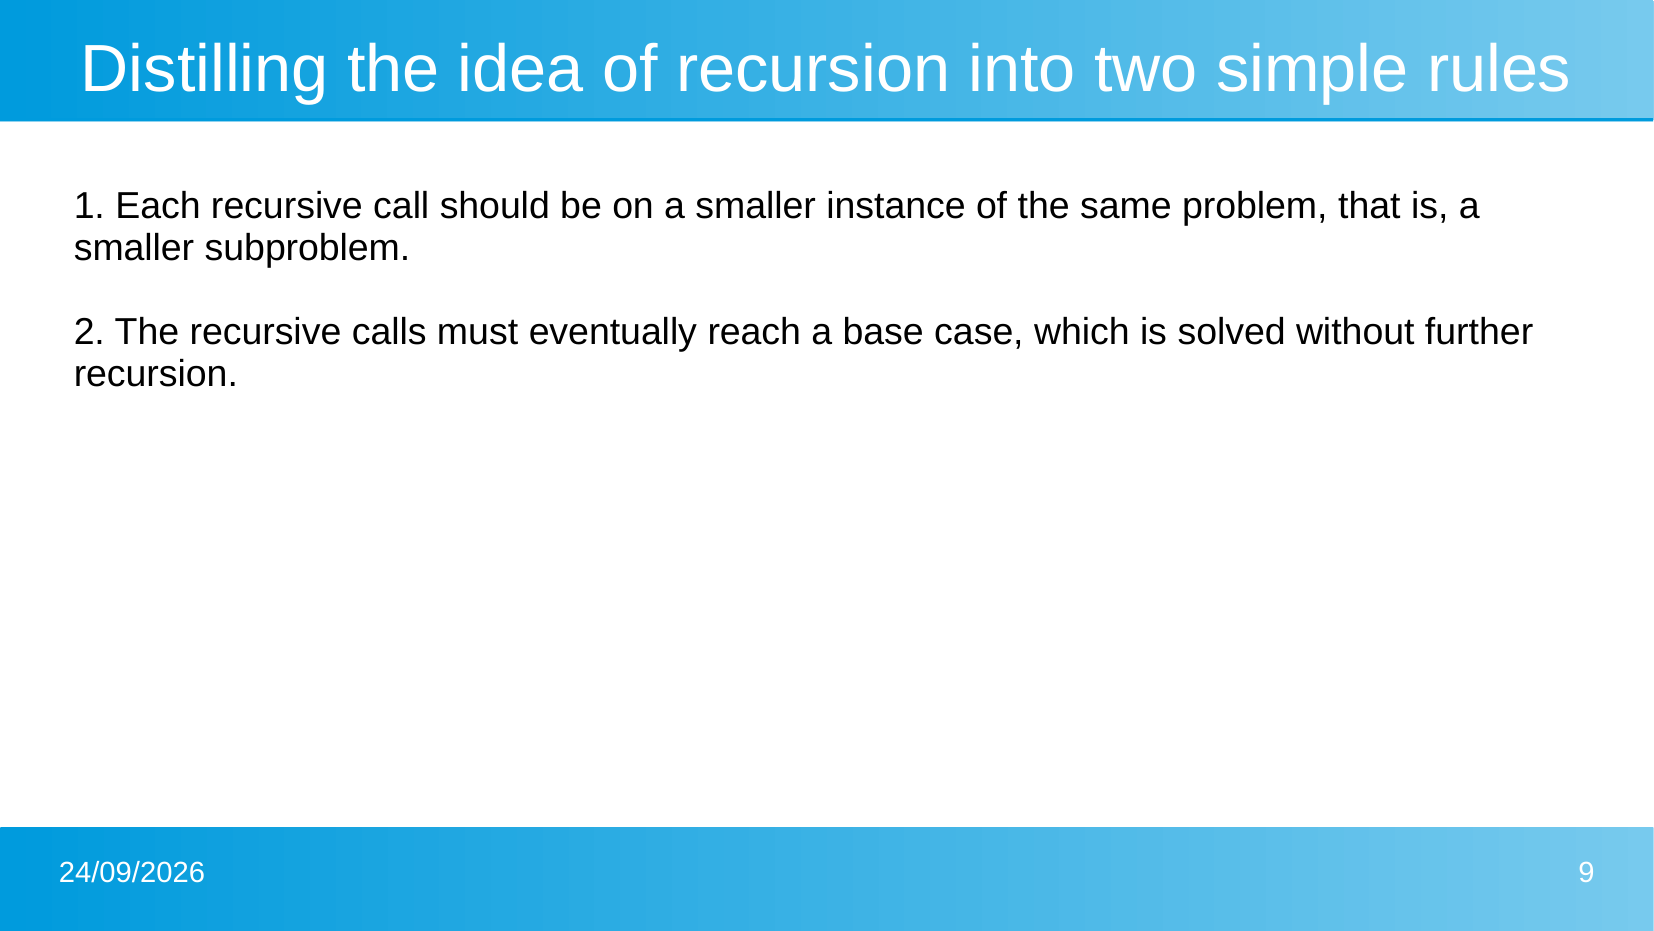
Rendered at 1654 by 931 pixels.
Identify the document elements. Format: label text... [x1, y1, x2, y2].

text_box 1. Each recursive call should be on a smaller instance of the same problem, that is, a smaller subproblem. 2. The recursive calls must eventually reach a base case, which is solved without further recursion. [59, 177, 1595, 402]
title Distilling the idea of recursion into two simple rules [59, 29, 1595, 108]
